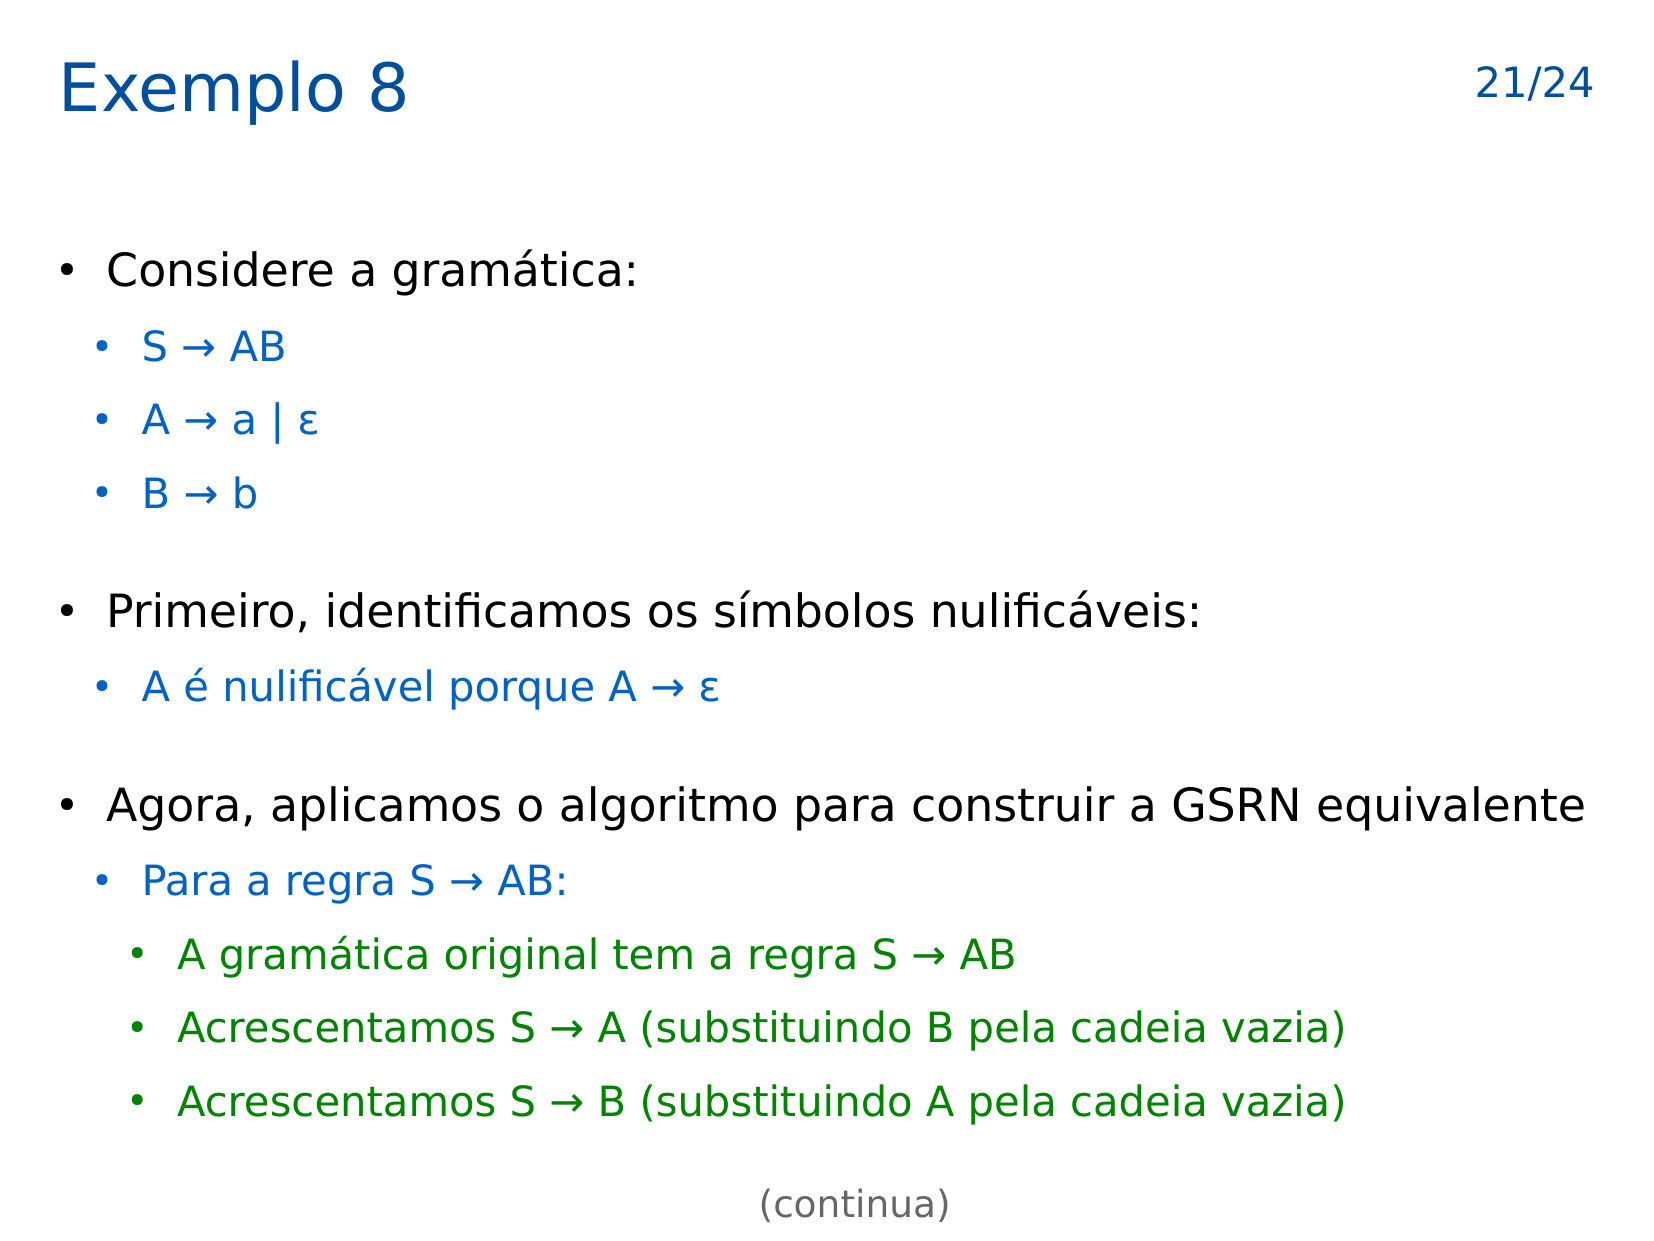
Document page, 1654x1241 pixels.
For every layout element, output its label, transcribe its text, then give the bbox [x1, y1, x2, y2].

title Exemplo 8 [59, 29, 1625, 148]
list Considere a gramática: S → AB A → a | ε B → b Primeiro, identificamos os símbolos nulificáveis: A é nulificável porque A → ε Agora, aplicamos o algoritmo para construir a GSRN equivalente Para a regra S → AB: A gramática original tem a regra S → AB Acrescentamos S → A (substituindo B pela cadeia vazia) Acrescentamos S → B (substituindo A pela cadeia vazia) [59, 236, 1595, 1211]
text_box (continua) [743, 1174, 966, 1234]
